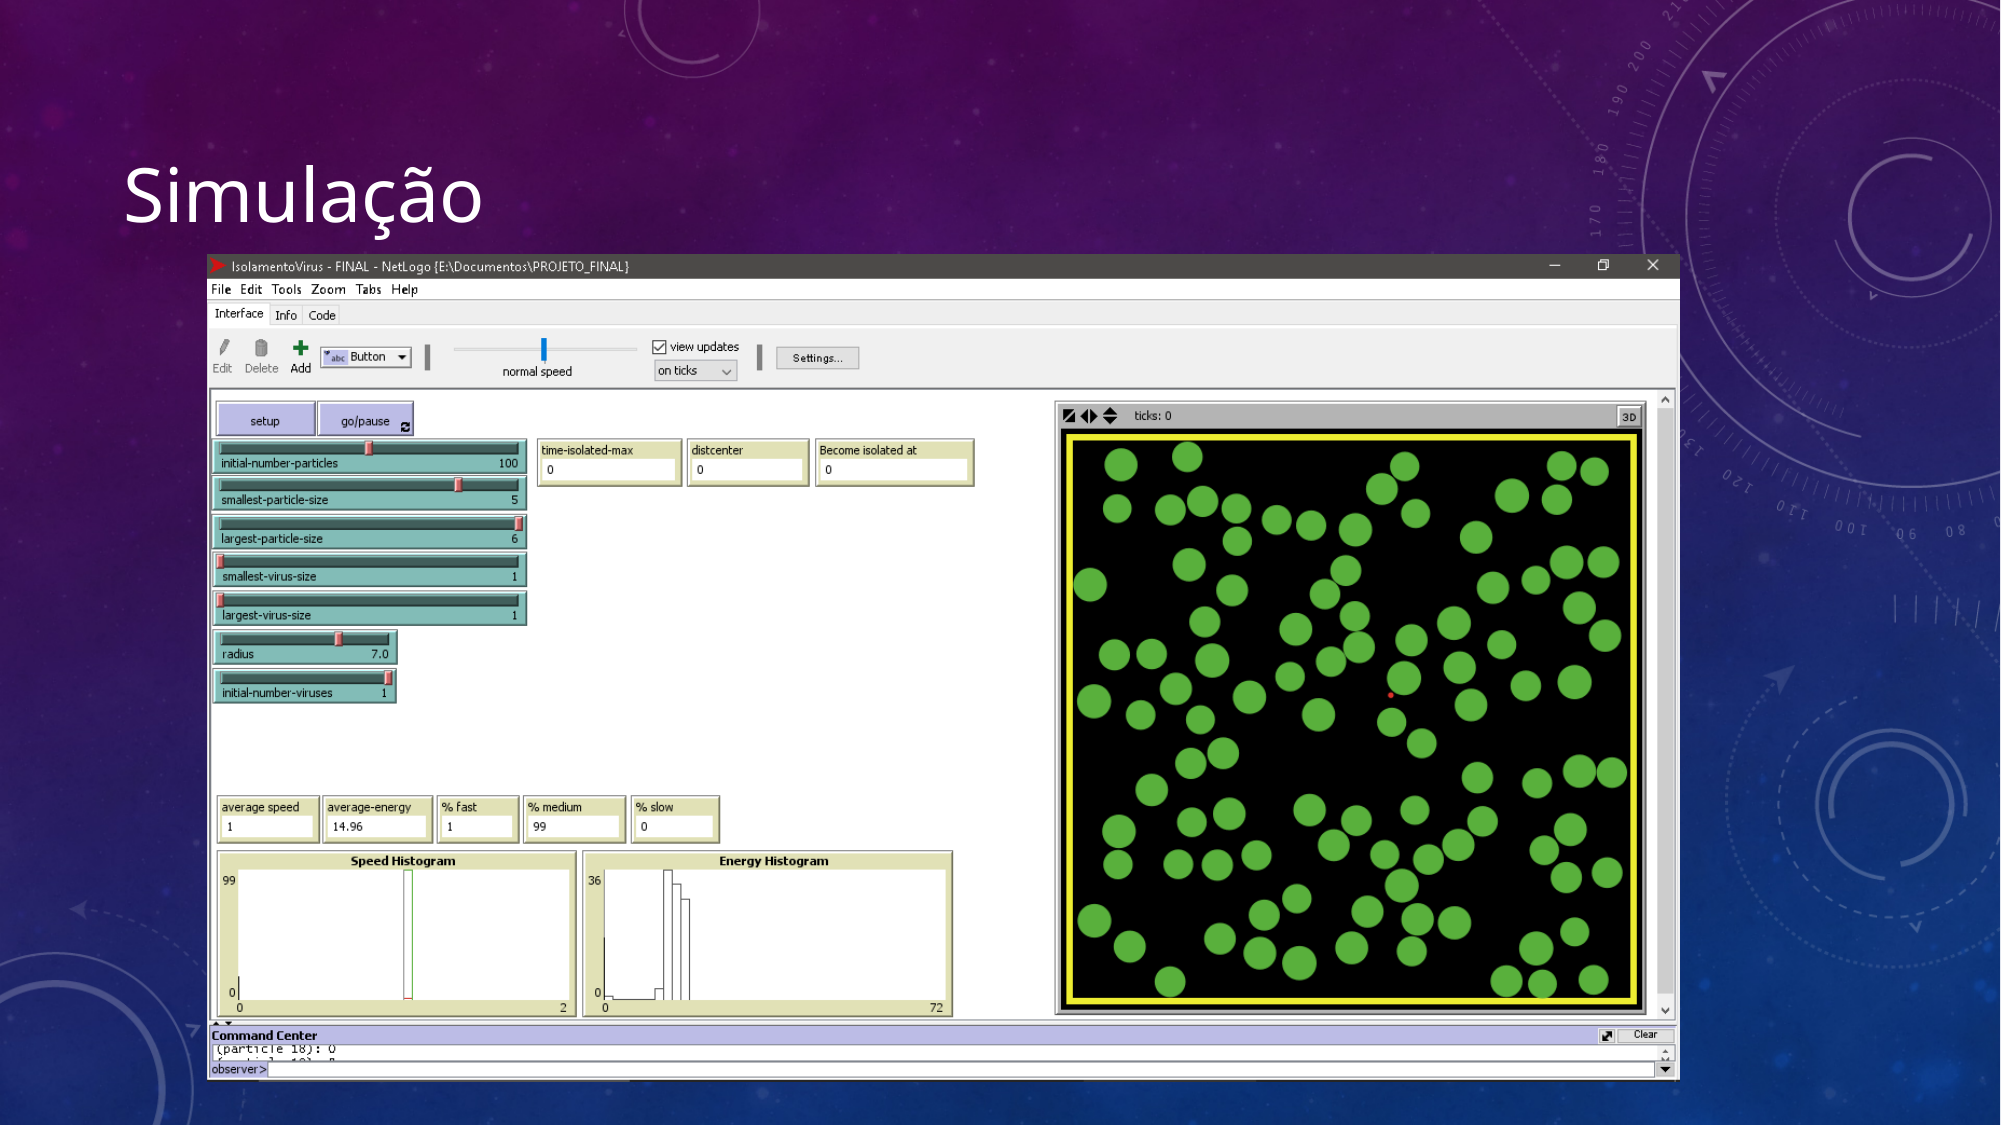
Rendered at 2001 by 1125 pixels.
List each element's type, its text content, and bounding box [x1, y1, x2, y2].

title Simulação [108, 72, 1771, 312]
picture [0, 0, 2001, 1125]
